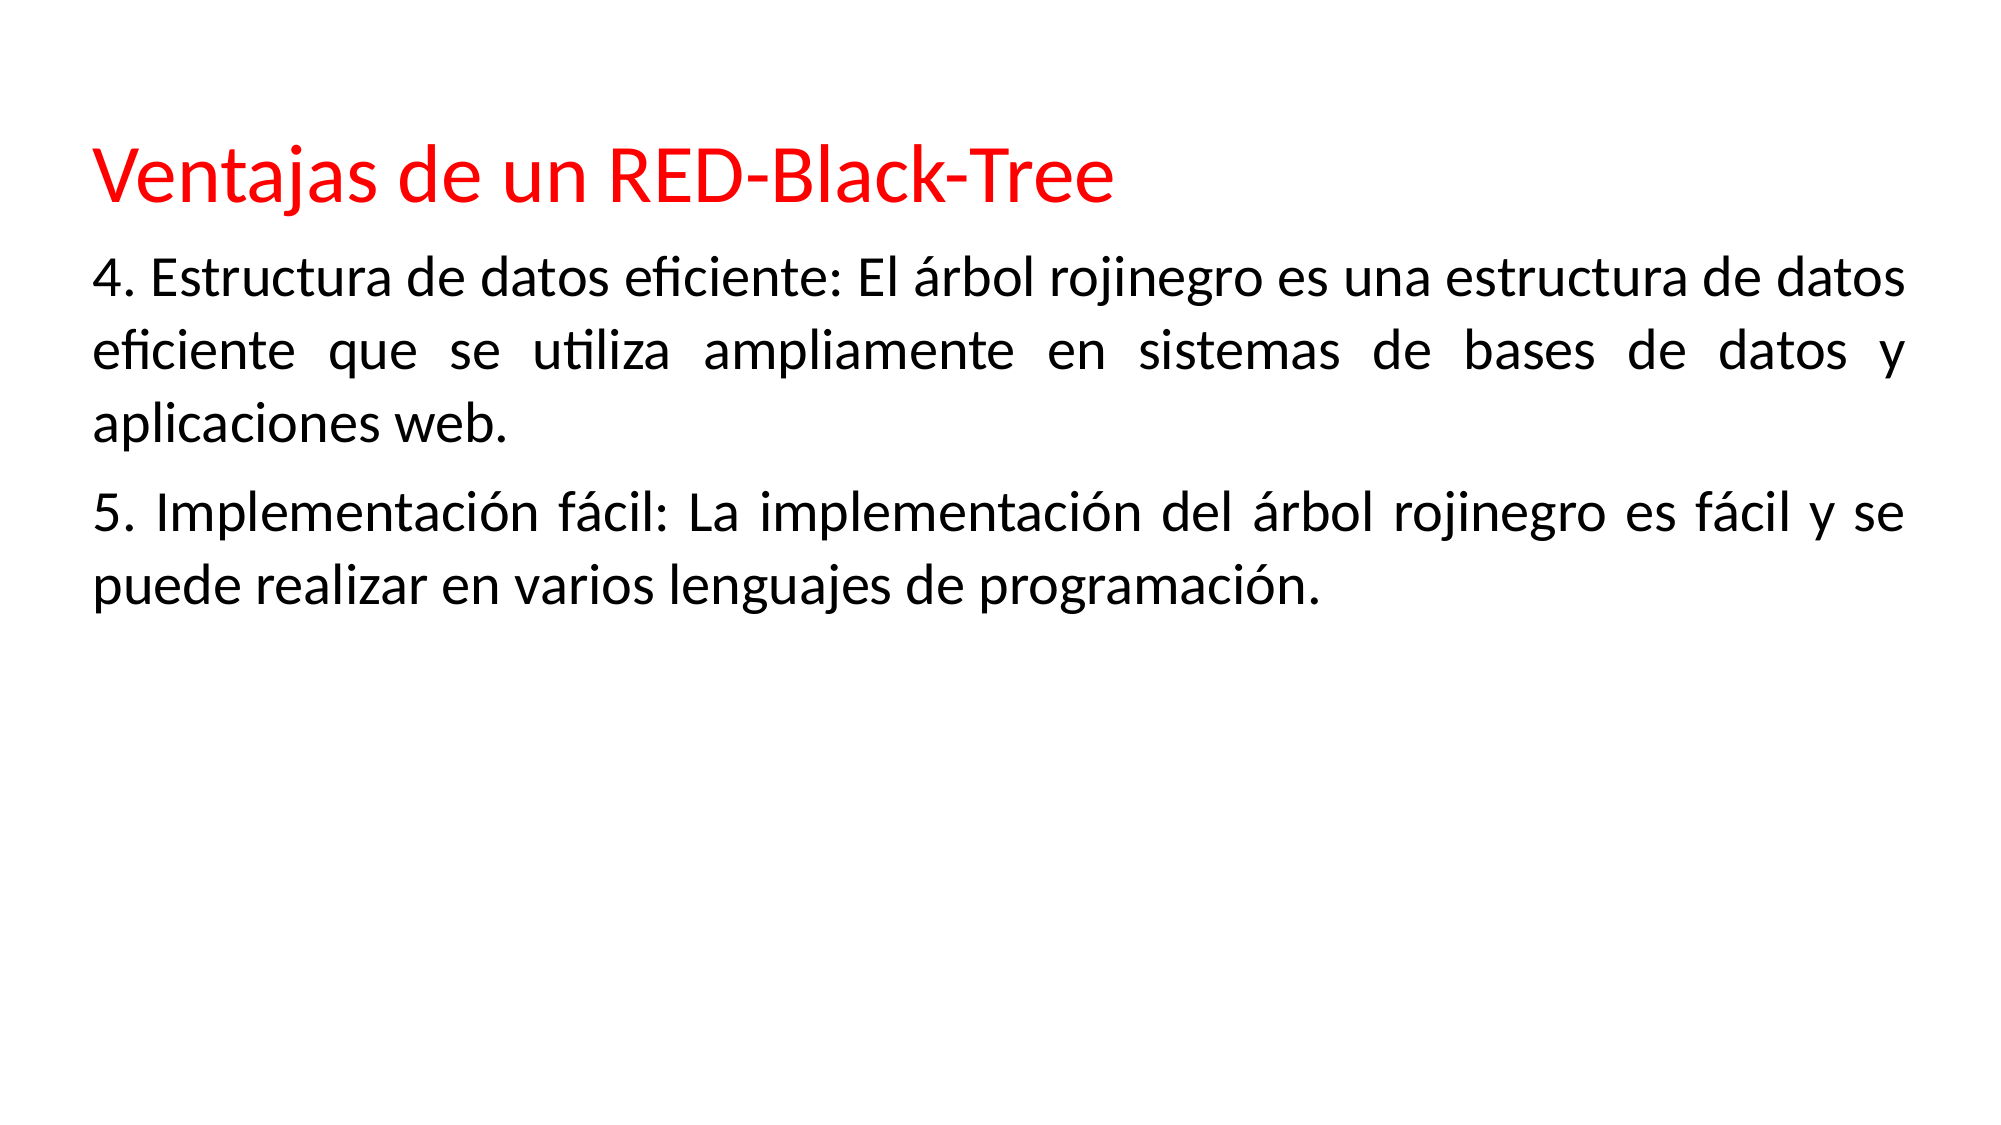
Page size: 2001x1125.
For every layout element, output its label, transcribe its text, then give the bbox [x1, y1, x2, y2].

text_box Ventajas de un RED-Black-Tree 4. Estructura de datos eficiente: El árbol rojinegro es una estructura de datos eficiente que se utiliza ampliamente en sistemas de bases de datos y aplicaciones web. 5. Implementación fácil: La implementación del árbol rojinegro es fácil y se puede realizar en varios lenguajes de programación. [77, 107, 1923, 626]
